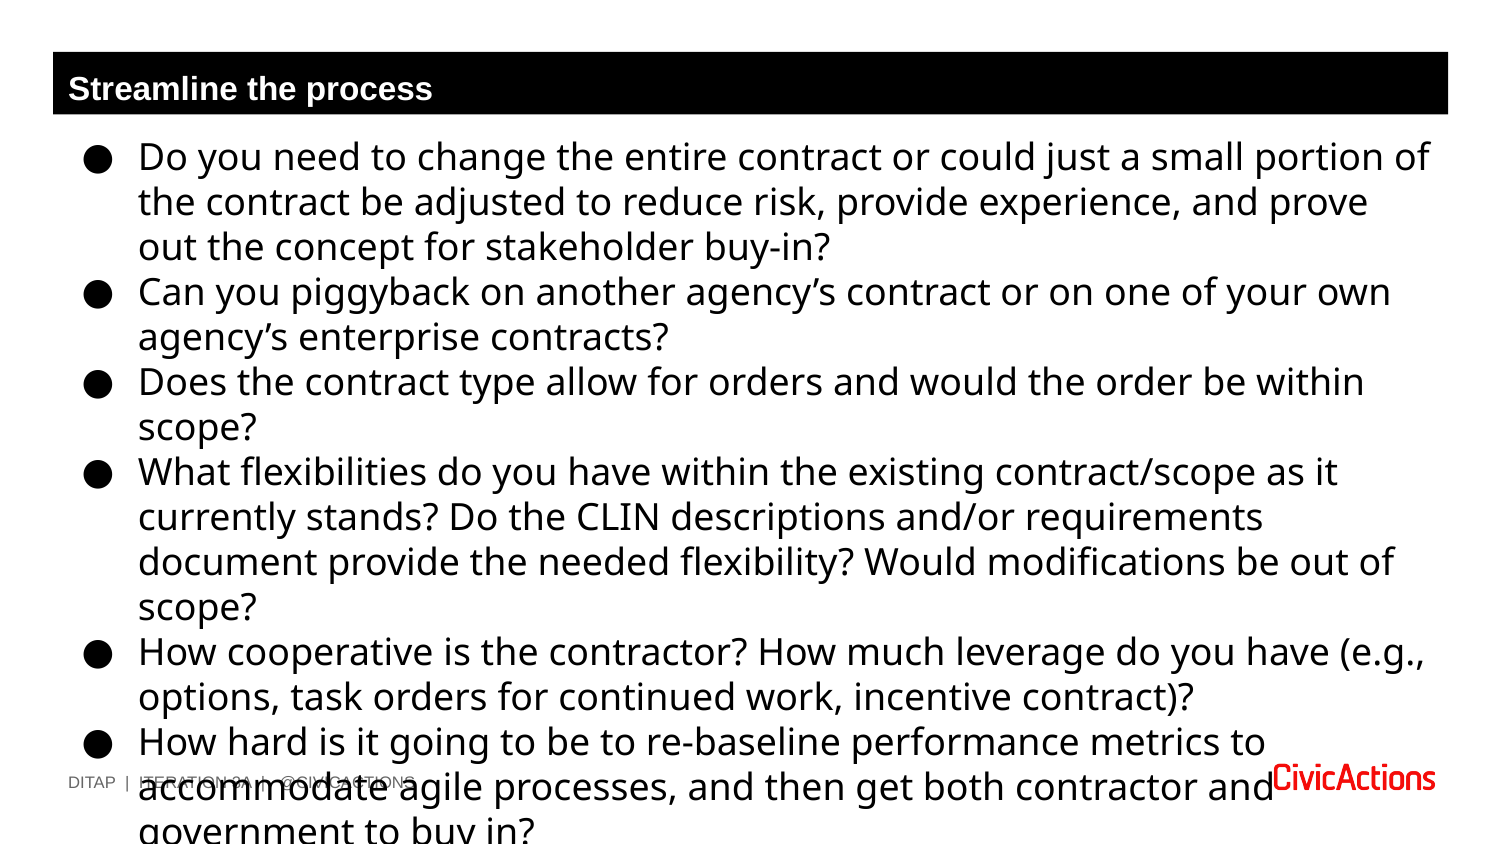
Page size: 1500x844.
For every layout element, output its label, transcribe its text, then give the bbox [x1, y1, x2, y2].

list Do you need to change the entire contract or could just a small portion of the contract be adjusted to reduce risk, provide experience, and prove out the concept for stakeholder buy-in? Can you piggyback on another agency’s contract or on one of your own agency’s enterprise contracts? Does the contract type allow for orders and would the order be within scope? What flexibilities do you have within the existing contract/scope as it currently stands? Do the CLIN descriptions and/or requirements document provide the needed flexibility? Would modifications be out of scope? How cooperative is the contractor? How much leverage do you have (e.g., options, task orders for continued work, incentive contract)? How hard is it going to be to re-baseline performance metrics to accommodate agile processes, and then get both contractor and government to buy in? [53, 123, 1449, 605]
title Streamline the process [53, 51, 1449, 115]
picture [1271, 758, 1438, 795]
